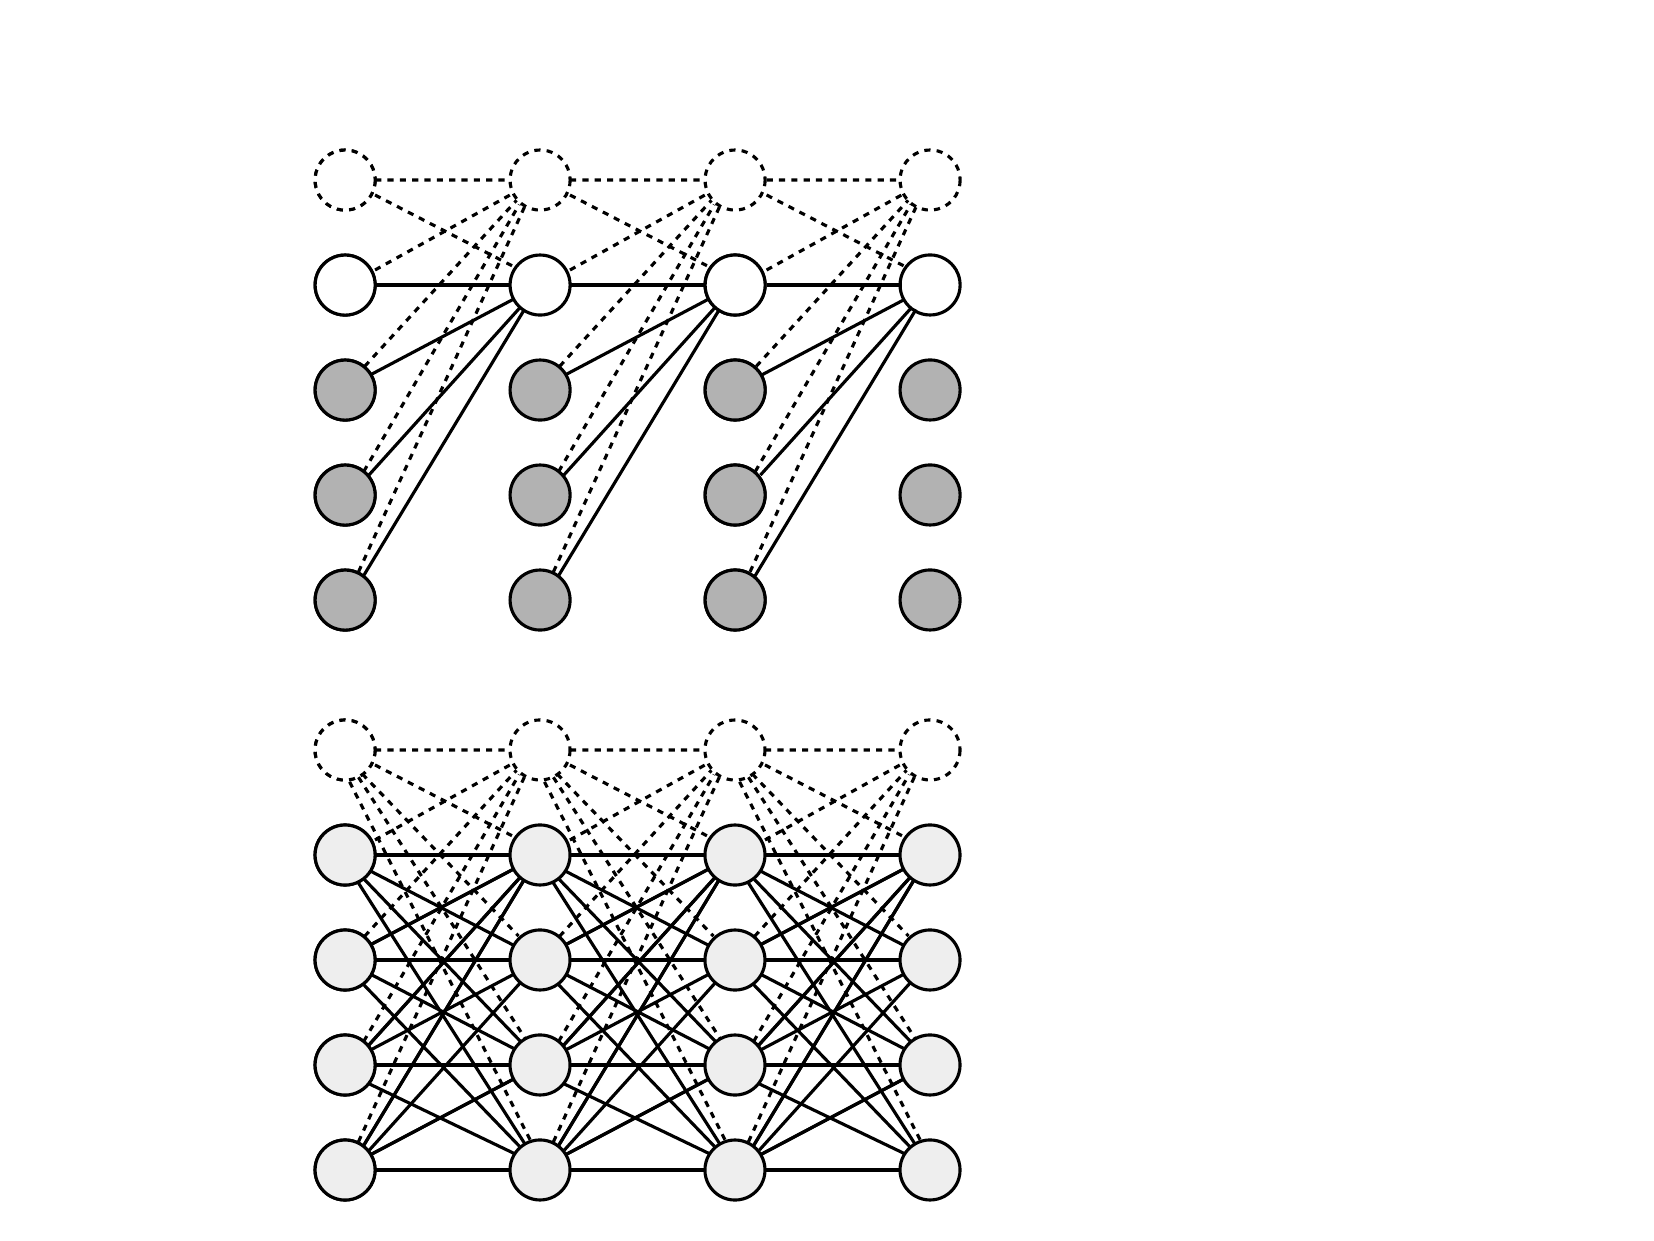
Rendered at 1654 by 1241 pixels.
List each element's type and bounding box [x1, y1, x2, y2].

text_box [510, 255, 570, 316]
text_box [315, 570, 376, 631]
text_box [510, 360, 571, 421]
text_box [705, 1035, 765, 1096]
text_box [705, 1140, 766, 1201]
text_box [315, 150, 376, 211]
text_box [900, 929, 961, 991]
text_box [900, 824, 961, 886]
text_box [900, 464, 961, 526]
text_box [705, 464, 766, 526]
text_box [705, 254, 766, 316]
text_box [510, 150, 570, 211]
text_box [510, 929, 571, 991]
text_box [900, 359, 961, 421]
text_box [315, 1034, 375, 1096]
text_box [900, 1139, 961, 1201]
text_box [900, 1034, 961, 1096]
text_box [705, 569, 766, 631]
text_box [315, 719, 375, 781]
text_box [900, 254, 961, 316]
text_box [510, 719, 570, 781]
text_box [705, 930, 766, 991]
text_box [315, 824, 375, 886]
text_box [705, 359, 766, 421]
text_box [510, 1034, 570, 1096]
text_box [510, 465, 571, 526]
text_box [510, 1139, 571, 1201]
text_box [315, 255, 376, 316]
text_box [900, 569, 961, 631]
text_box [510, 824, 570, 886]
text_box [315, 1139, 376, 1201]
text_box [705, 150, 766, 211]
text_box [315, 465, 376, 526]
text_box [315, 929, 376, 991]
text_box [510, 570, 571, 631]
text_box [705, 825, 765, 886]
text_box [900, 150, 961, 211]
text_box [704, 720, 765, 781]
text_box [900, 719, 961, 781]
text_box [315, 360, 376, 421]
